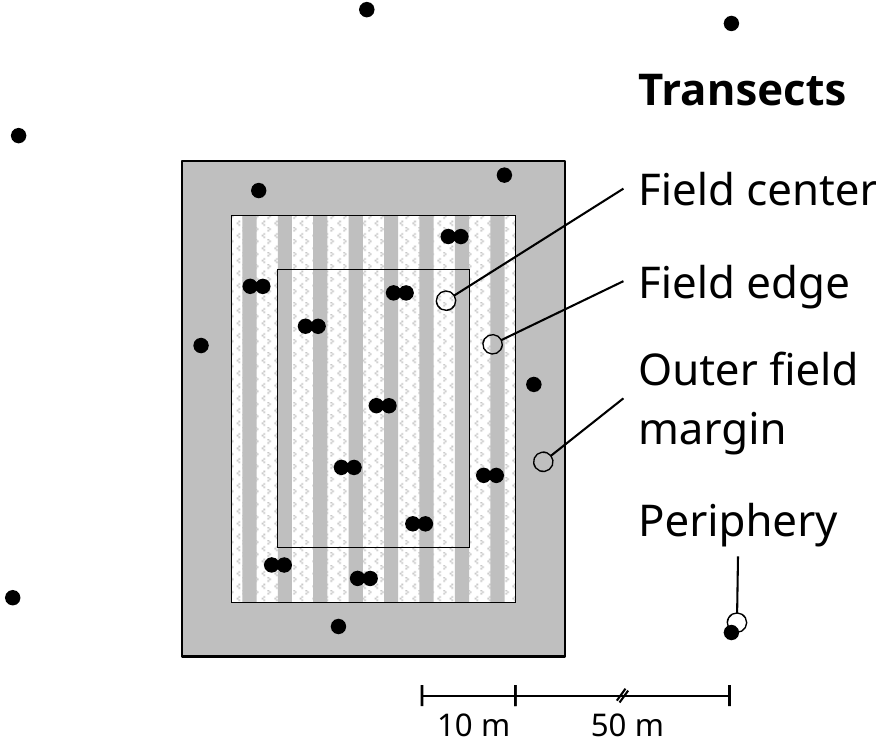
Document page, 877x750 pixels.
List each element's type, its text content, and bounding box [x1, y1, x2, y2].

text_box 50 m [576, 695, 669, 750]
text_box [10, 127, 27, 144]
text_box [723, 15, 740, 32]
text_box [182, 160, 565, 657]
text_box Transects [623, 51, 868, 122]
text_box 10 m [422, 695, 516, 750]
text_box [723, 626, 740, 641]
text_box [358, 1, 375, 18]
text_box Periphery [623, 482, 832, 553]
text_box [729, 624, 739, 631]
text_box Field center [623, 151, 868, 222]
text_box [484, 336, 501, 353]
text_box [278, 270, 469, 547]
text_box [438, 292, 454, 309]
text_box [4, 589, 21, 606]
text_box Outer field margin [623, 331, 847, 458]
text_box [535, 454, 552, 470]
text_box Field edge [623, 244, 841, 315]
